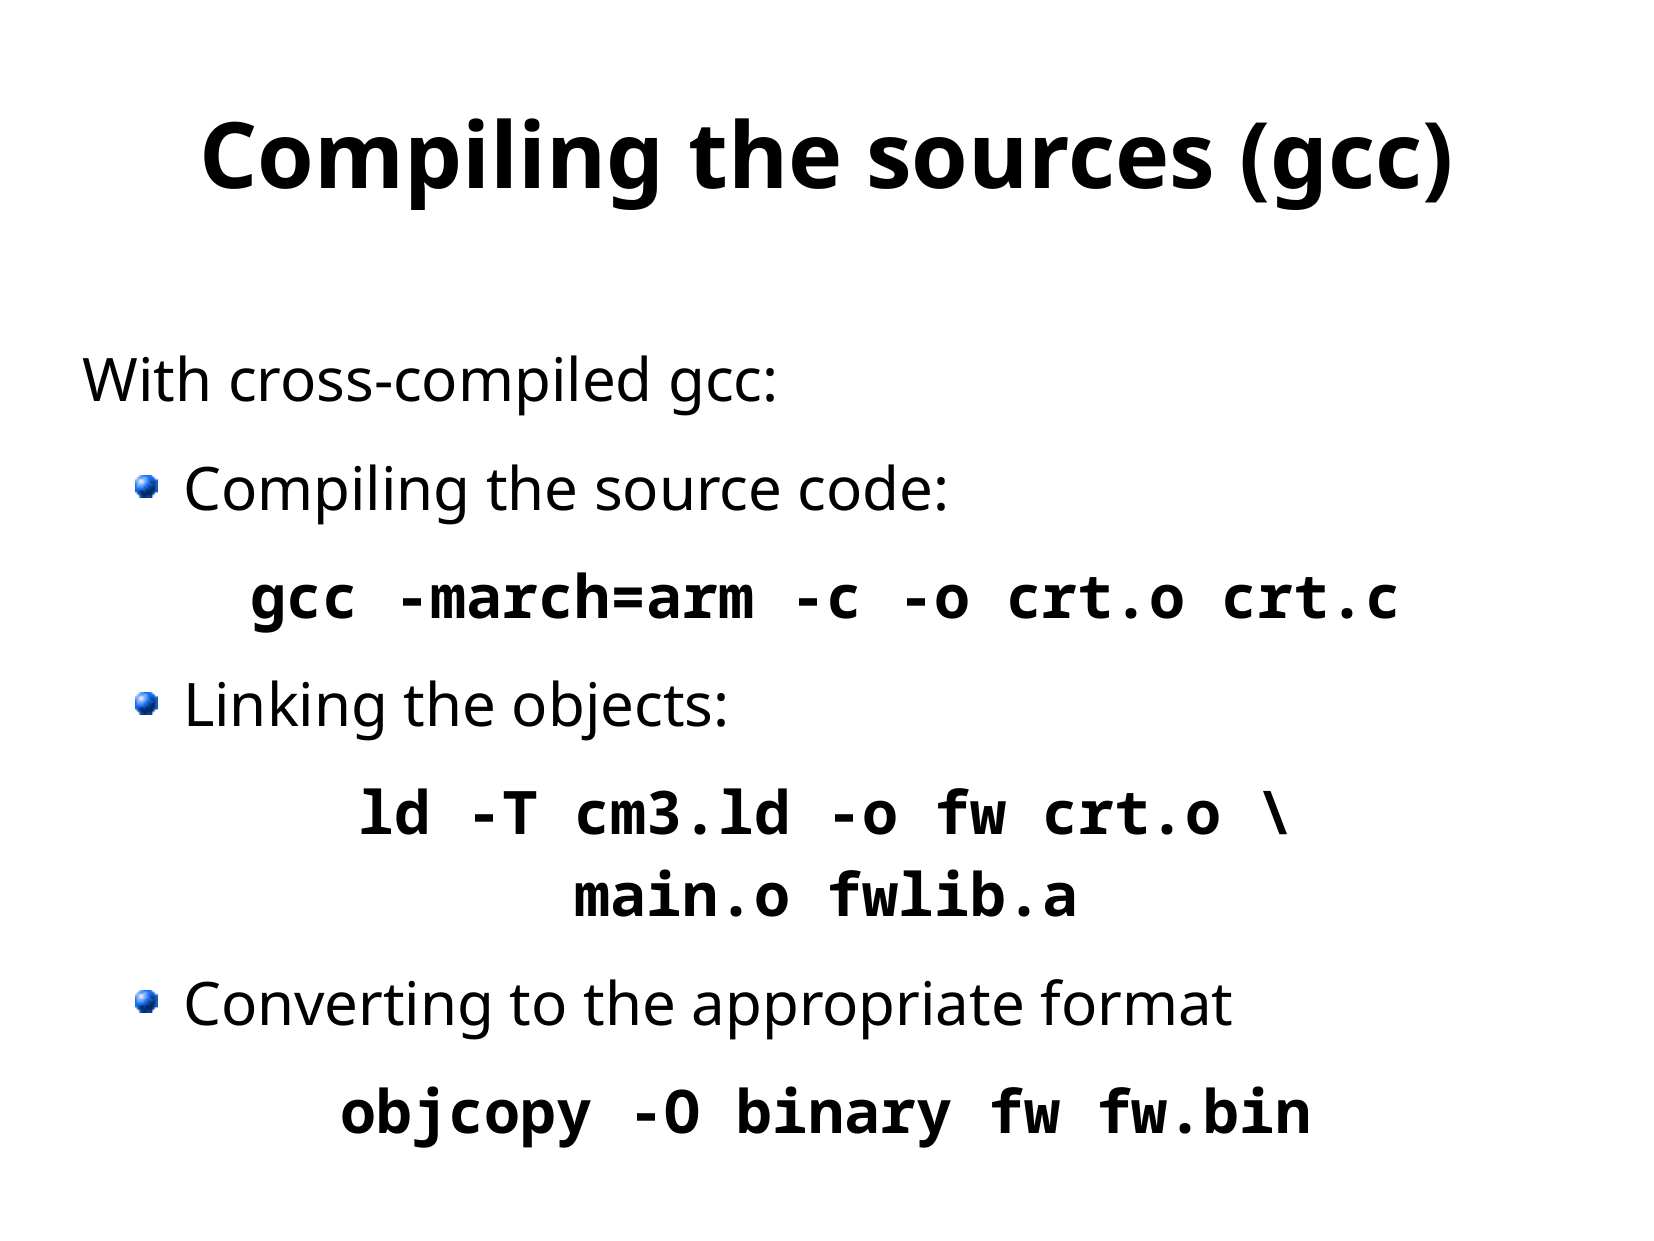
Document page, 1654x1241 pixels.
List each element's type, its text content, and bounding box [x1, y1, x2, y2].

list With cross-compiled gcc: Compiling the source code: gcc -march=arm -c -o crt.o crt.c Linking the objects: ld -T cm3.ld -o fw crt.o \ main.o fwlib.a Converting to the appropriate format objcopy -O binary fw fw.bin [82, 337, 1571, 1157]
title Compiling the sources (gcc) [82, 49, 1571, 257]
